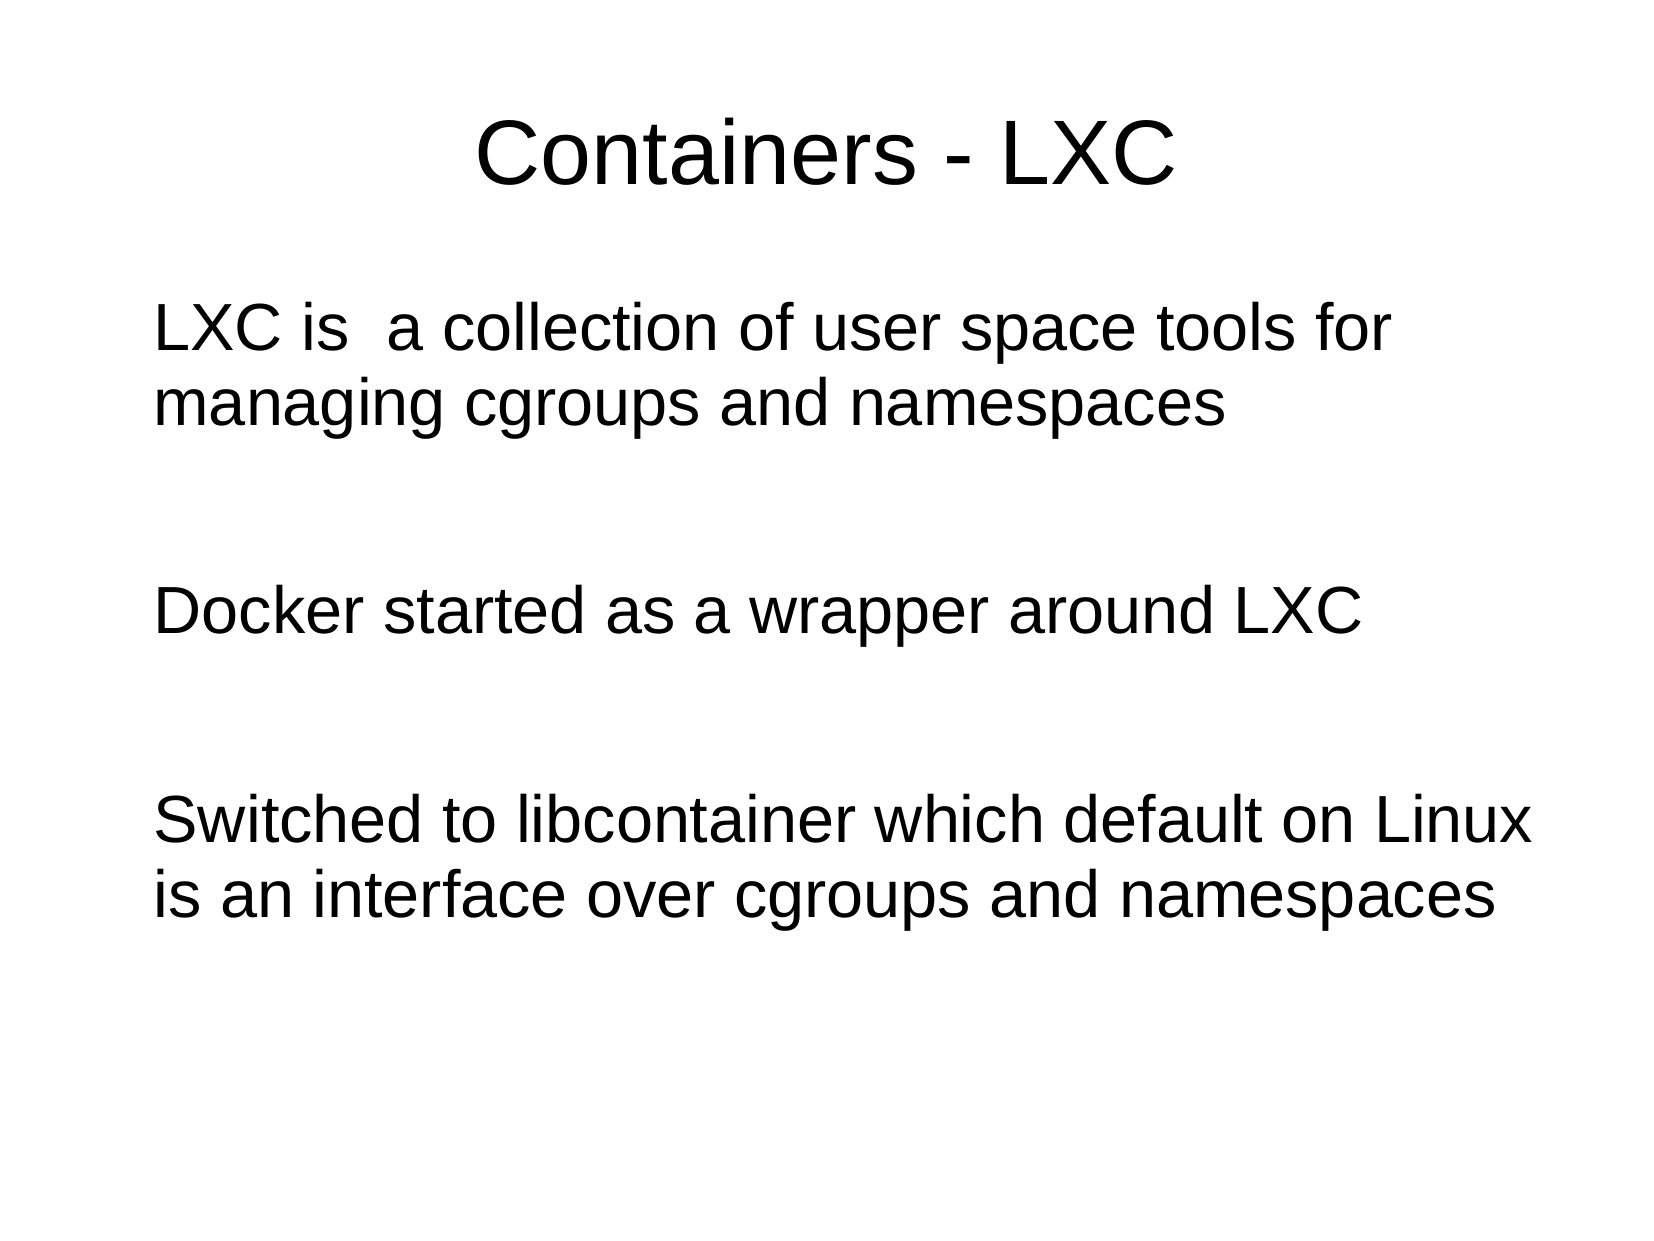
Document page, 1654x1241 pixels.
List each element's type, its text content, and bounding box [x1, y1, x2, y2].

title Containers - LXC [82, 49, 1571, 257]
list LXC is a collection of user space tools for managing cgroups and namespaces Docker started as a wrapper around LXC Switched to libcontainer which default on Linux is an interface over cgroups and namespaces [82, 290, 1571, 1010]
